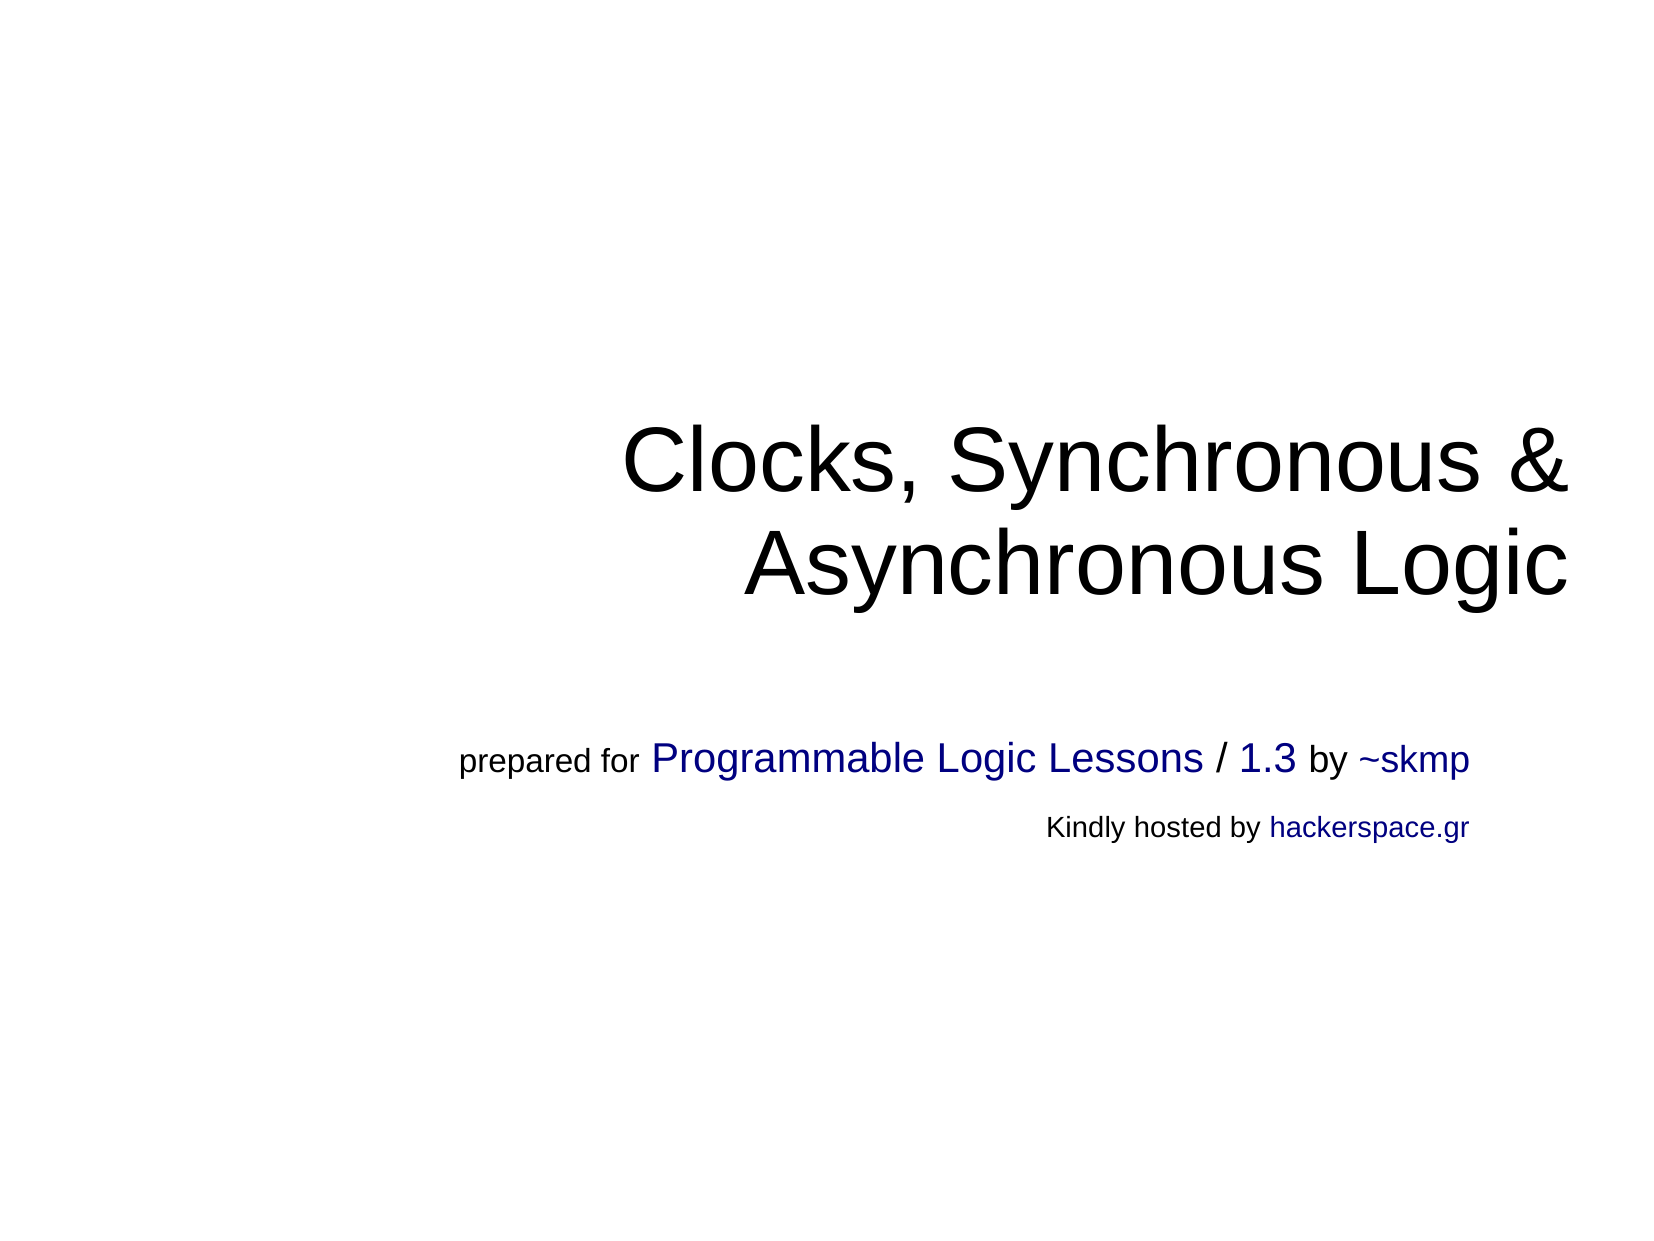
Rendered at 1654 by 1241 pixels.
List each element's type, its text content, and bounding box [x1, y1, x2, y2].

list prepared for Programmable Logic Lessons / 1.3 by ~skmp Kindly hosted by hackerspace.gr [0, 735, 1471, 1241]
title Clocks, Synchronous & Asynchronous Logic [82, 407, 1571, 616]
